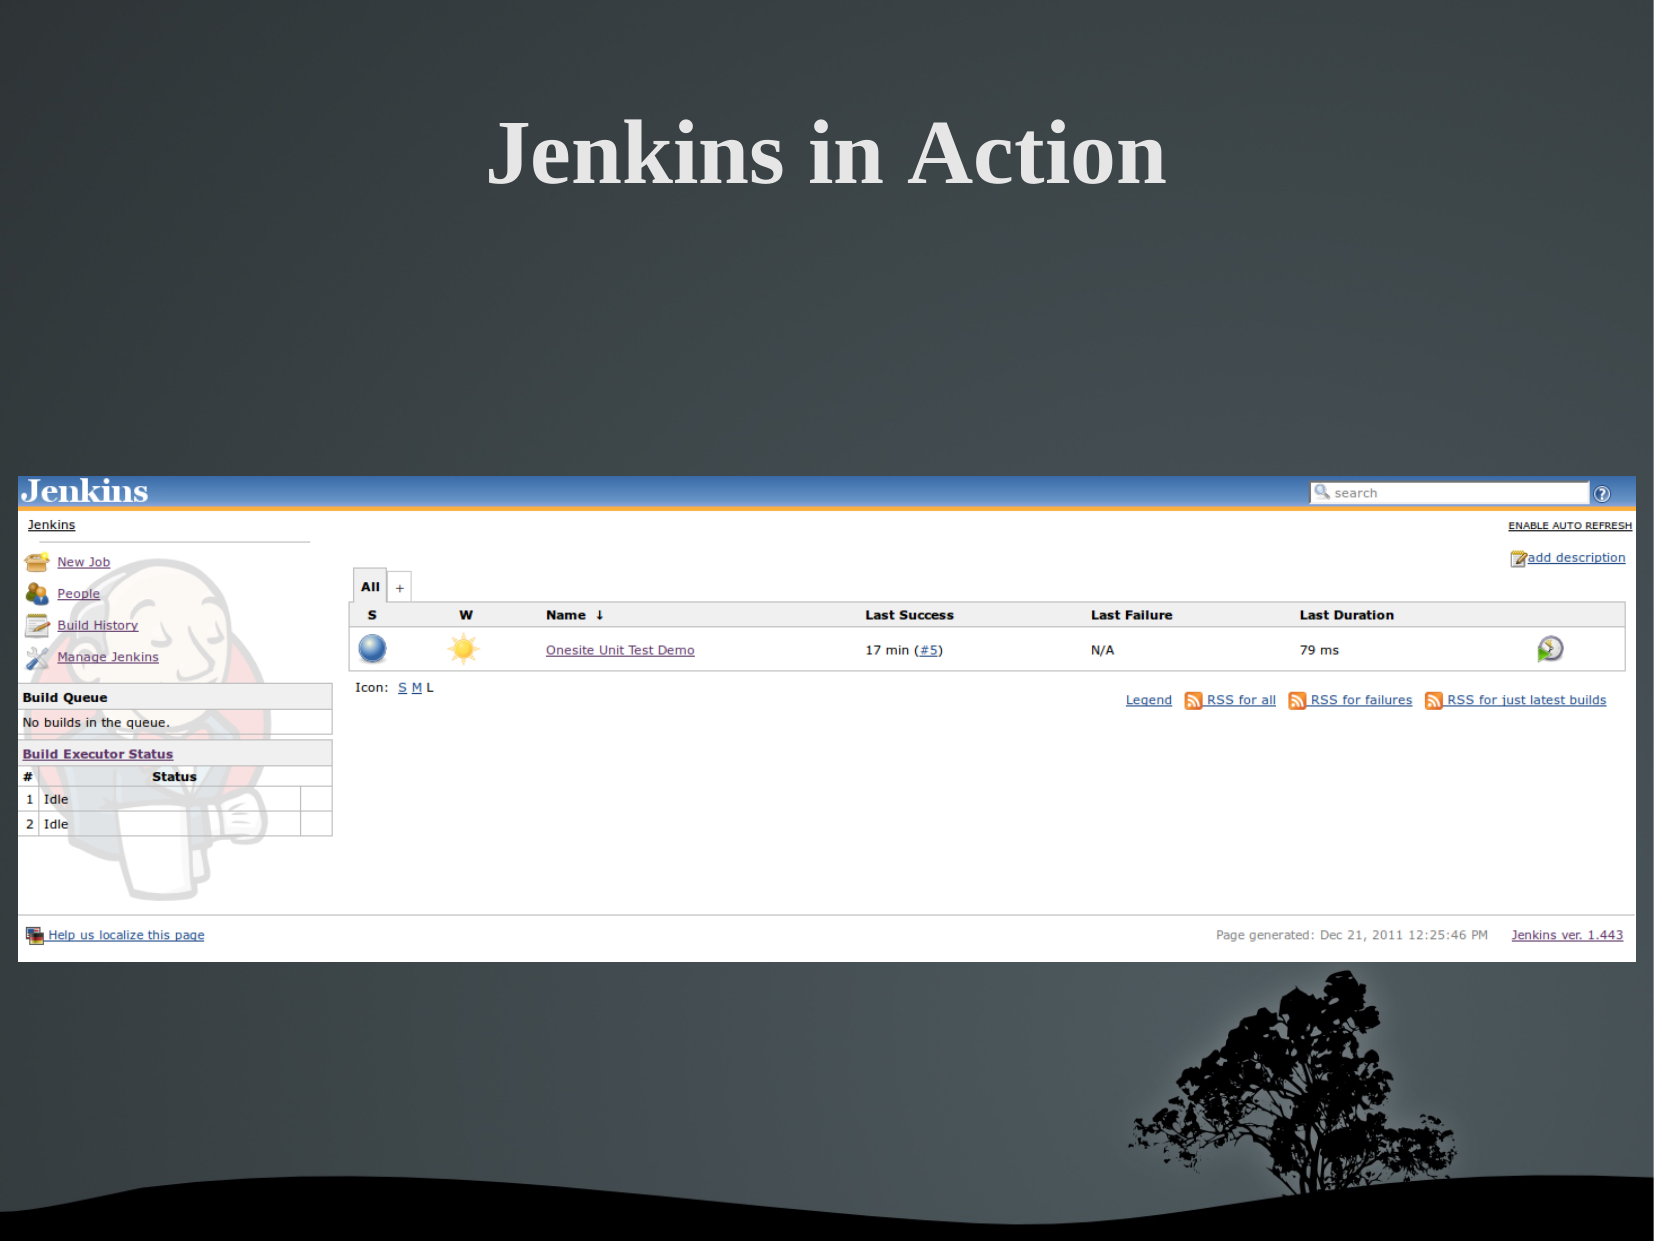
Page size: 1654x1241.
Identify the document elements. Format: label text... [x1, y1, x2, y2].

picture [0, 0, 1654, 1241]
title Jenkins in Action [82, 49, 1571, 257]
